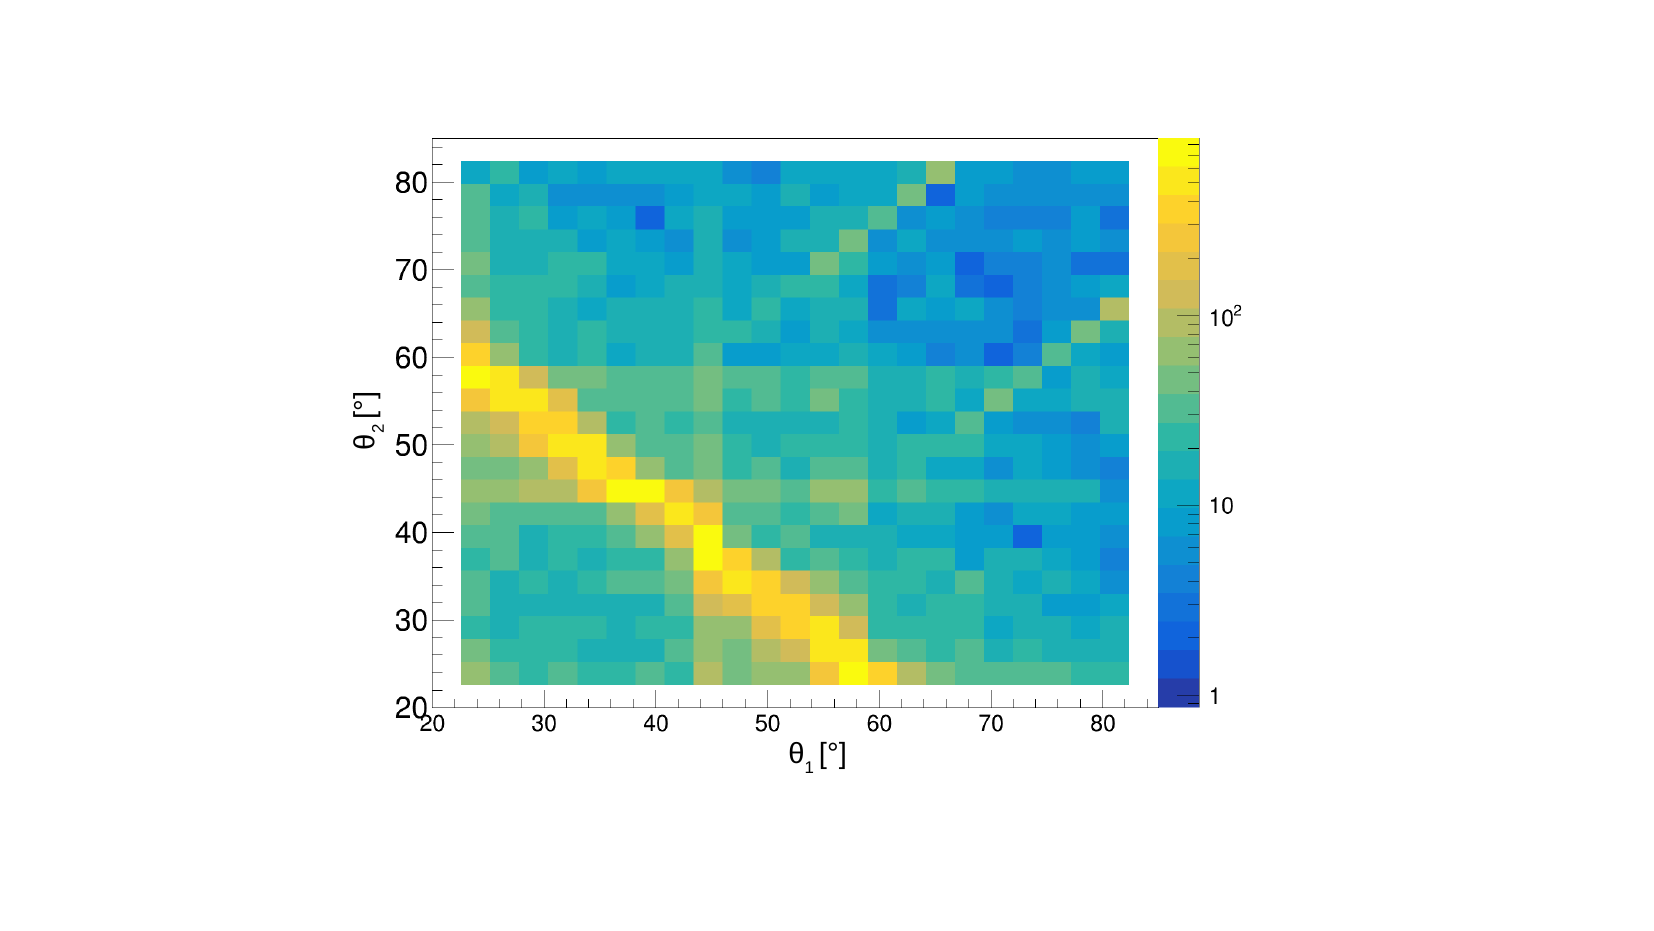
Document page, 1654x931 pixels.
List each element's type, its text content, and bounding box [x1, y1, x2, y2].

text_box θ2 [°] [340, 360, 407, 466]
text_box θ1 [°] [773, 729, 879, 796]
picture [385, 120, 1246, 736]
